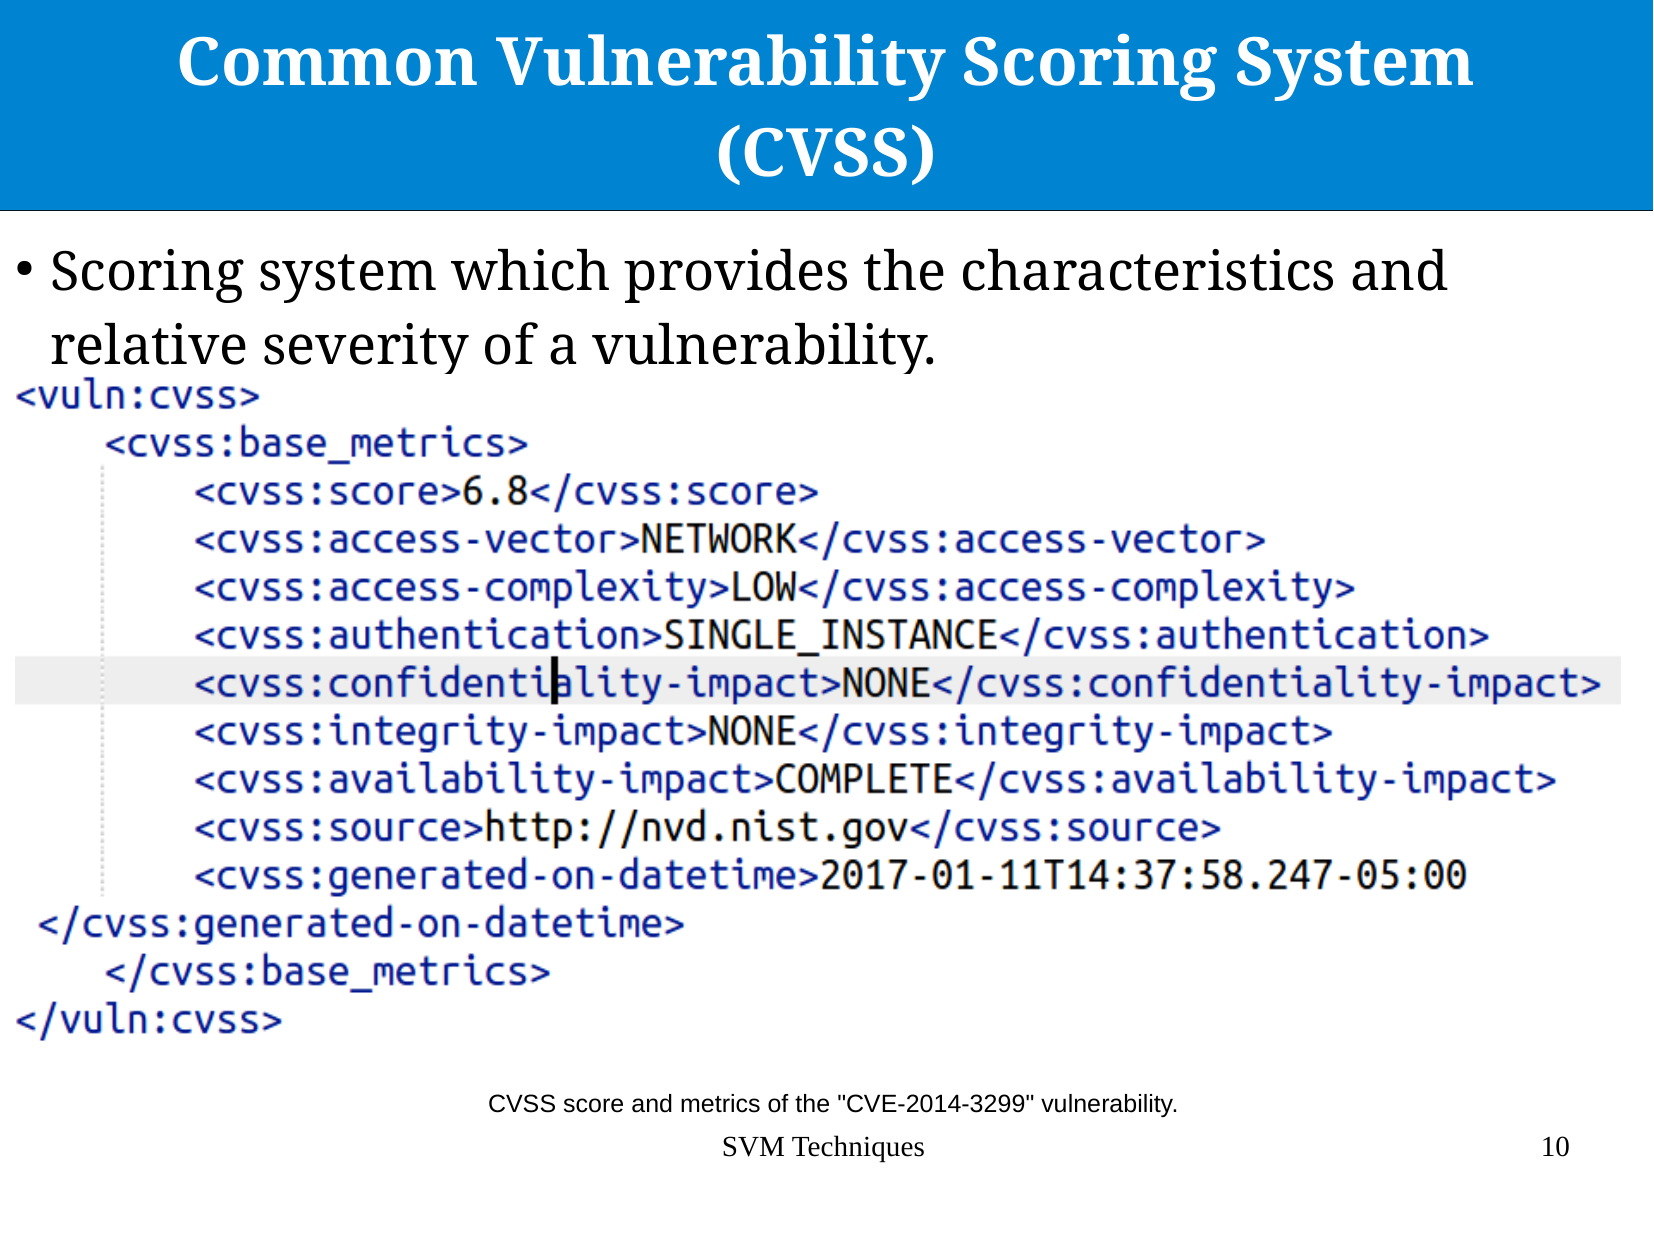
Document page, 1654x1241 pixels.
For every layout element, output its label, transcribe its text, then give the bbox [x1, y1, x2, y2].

picture [15, 374, 1621, 1066]
text_box Scoring system which provides the characteristics and relative severity of a vulnerability. [0, 225, 1621, 1111]
title Common Vulnerability Scoring System (CVSS) [0, 0, 1653, 211]
text_box CVSS score and metrics of the "CVE-2014-3299" vulnerability. [15, 1081, 1653, 1126]
